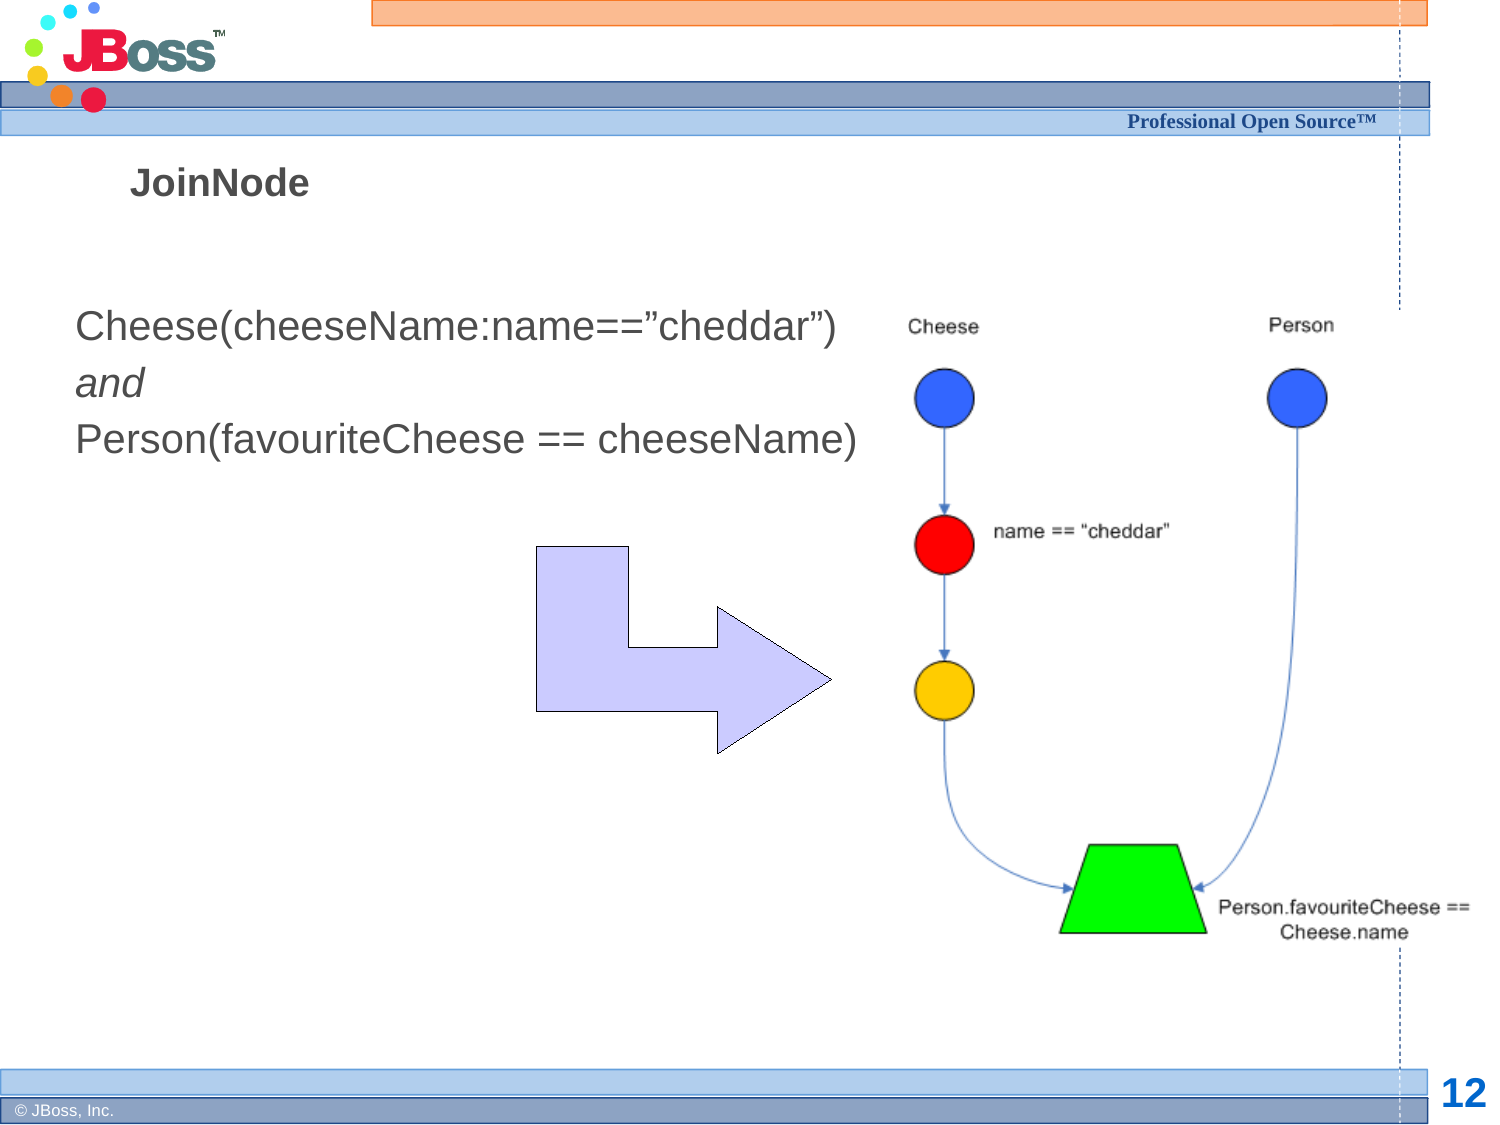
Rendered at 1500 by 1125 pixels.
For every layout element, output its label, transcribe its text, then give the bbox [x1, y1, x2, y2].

picture [908, 310, 1477, 945]
title JoinNode [129, 100, 1418, 266]
subtitle Cheese(cheeseName:name==”cheddar”) and Person(favouriteCheese == cheeseName) [75, 263, 1034, 502]
text_box [536, 546, 832, 754]
